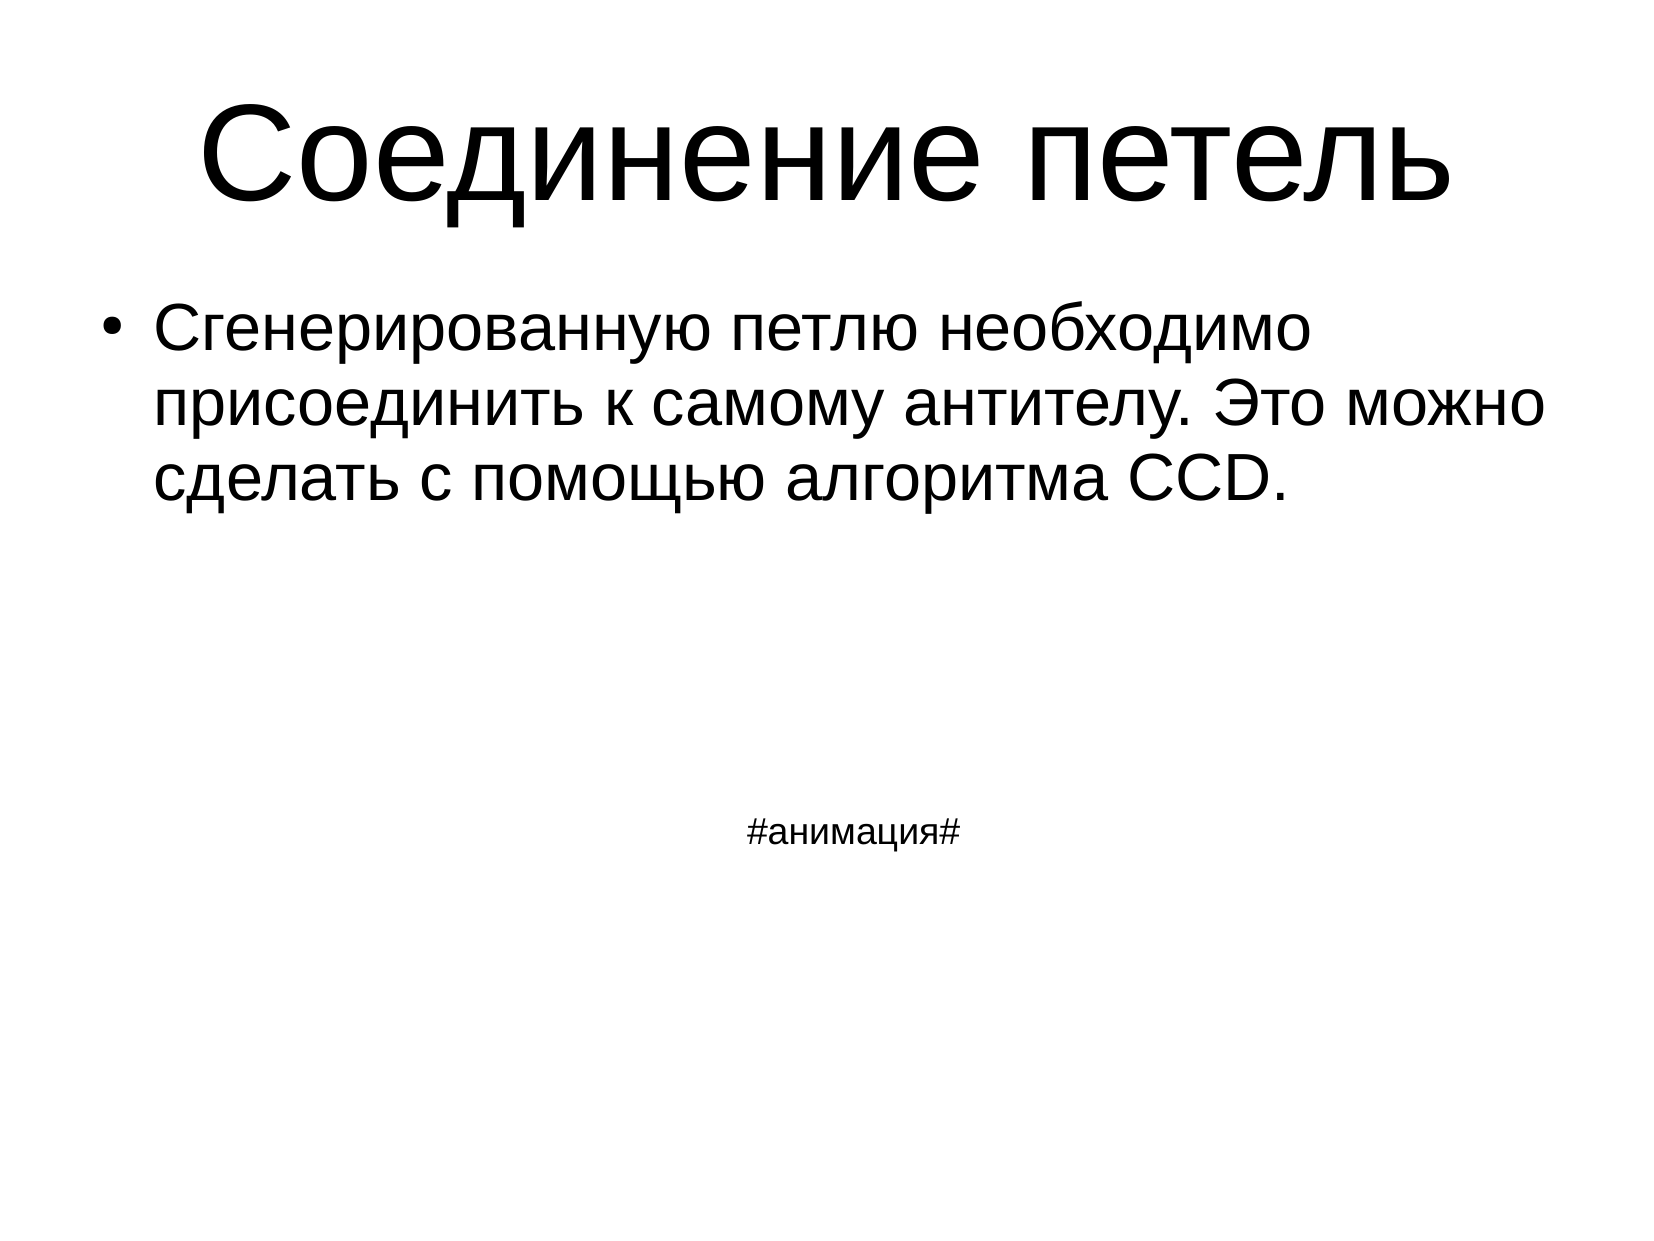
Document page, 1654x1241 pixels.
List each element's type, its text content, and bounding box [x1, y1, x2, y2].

title Соединение петель [82, 49, 1571, 257]
list Сгенерированную петлю необходимо присоединить к самому антителу. Это можно сделать с помощью алгоритма CCD. [82, 290, 1571, 1109]
text_box #aнимация# [732, 803, 976, 861]
